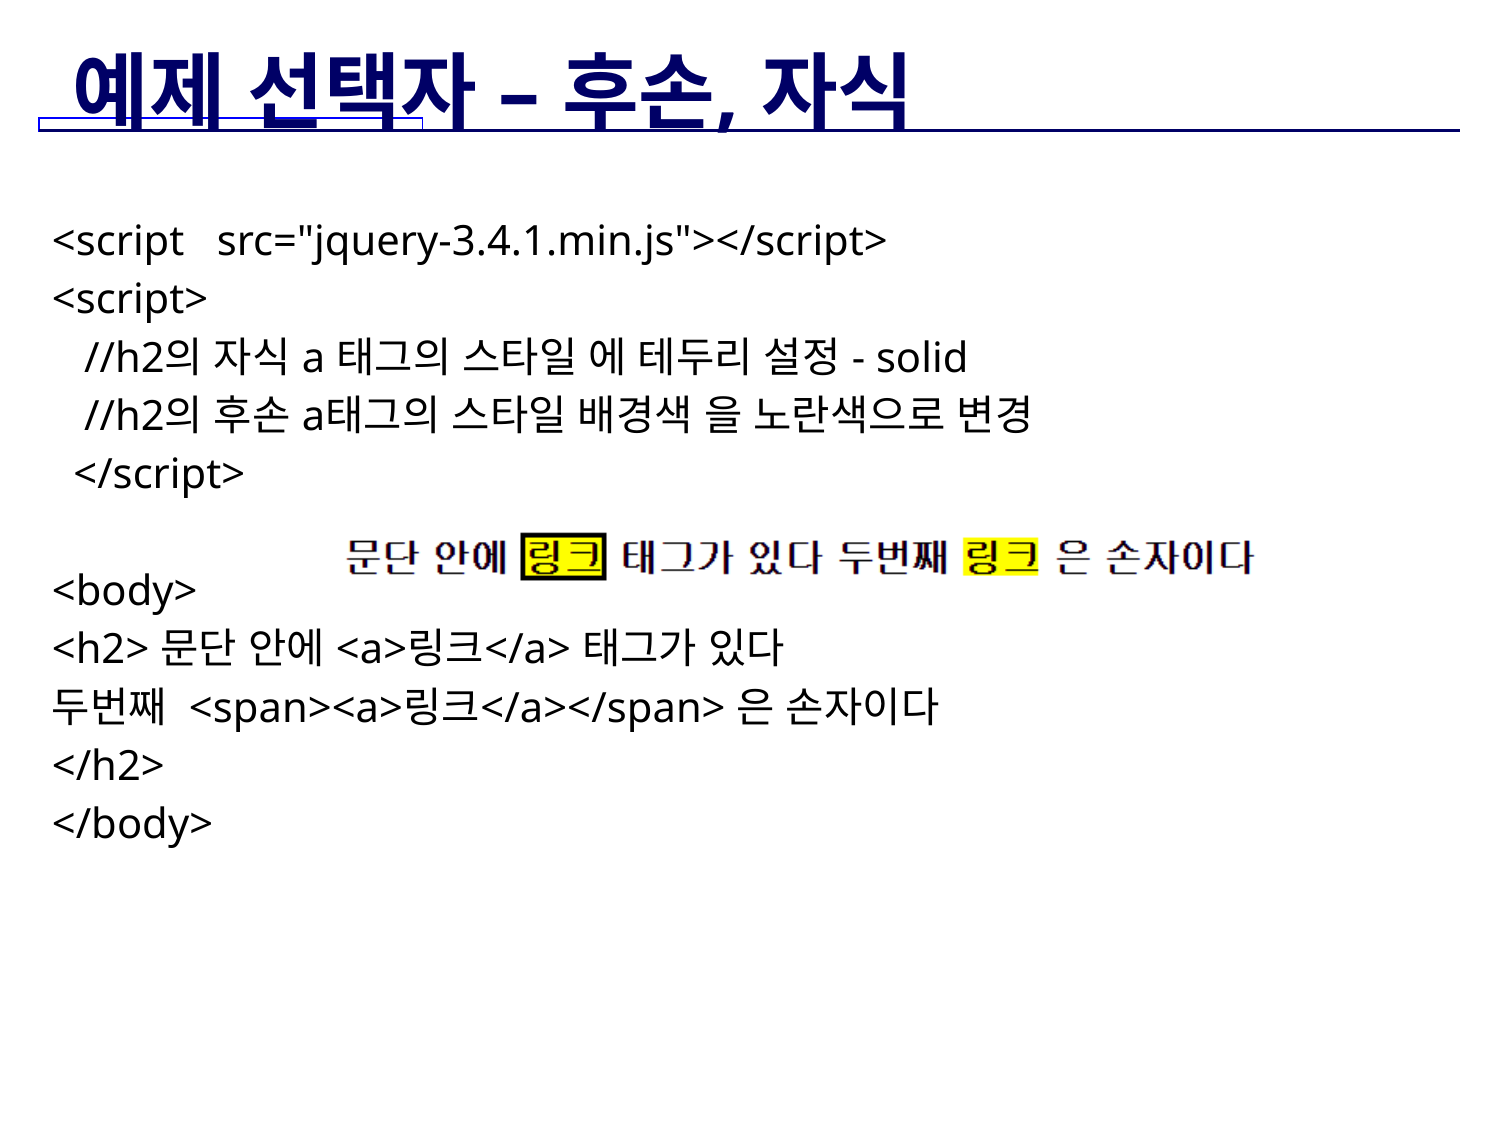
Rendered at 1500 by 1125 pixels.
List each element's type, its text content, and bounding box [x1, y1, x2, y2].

picture [330, 522, 1273, 595]
title 예제 선택자 – 후손, 자식 [58, 31, 1077, 110]
list <script src="jquery-3.4.1.min.js"></script> <script> //h2의 자식 a 태그의 스타일 에 테두리 설정 - solid //h2의 후손 a태그의 스타일 배경색 을 노란색으로 변경 </script> <body> <h2> 문단 안에 <a>링크</a> 태그가 있다 두번째 <span><a>링크</a></span> 은 손자이다 </h2> </body> [37, 206, 1460, 1031]
